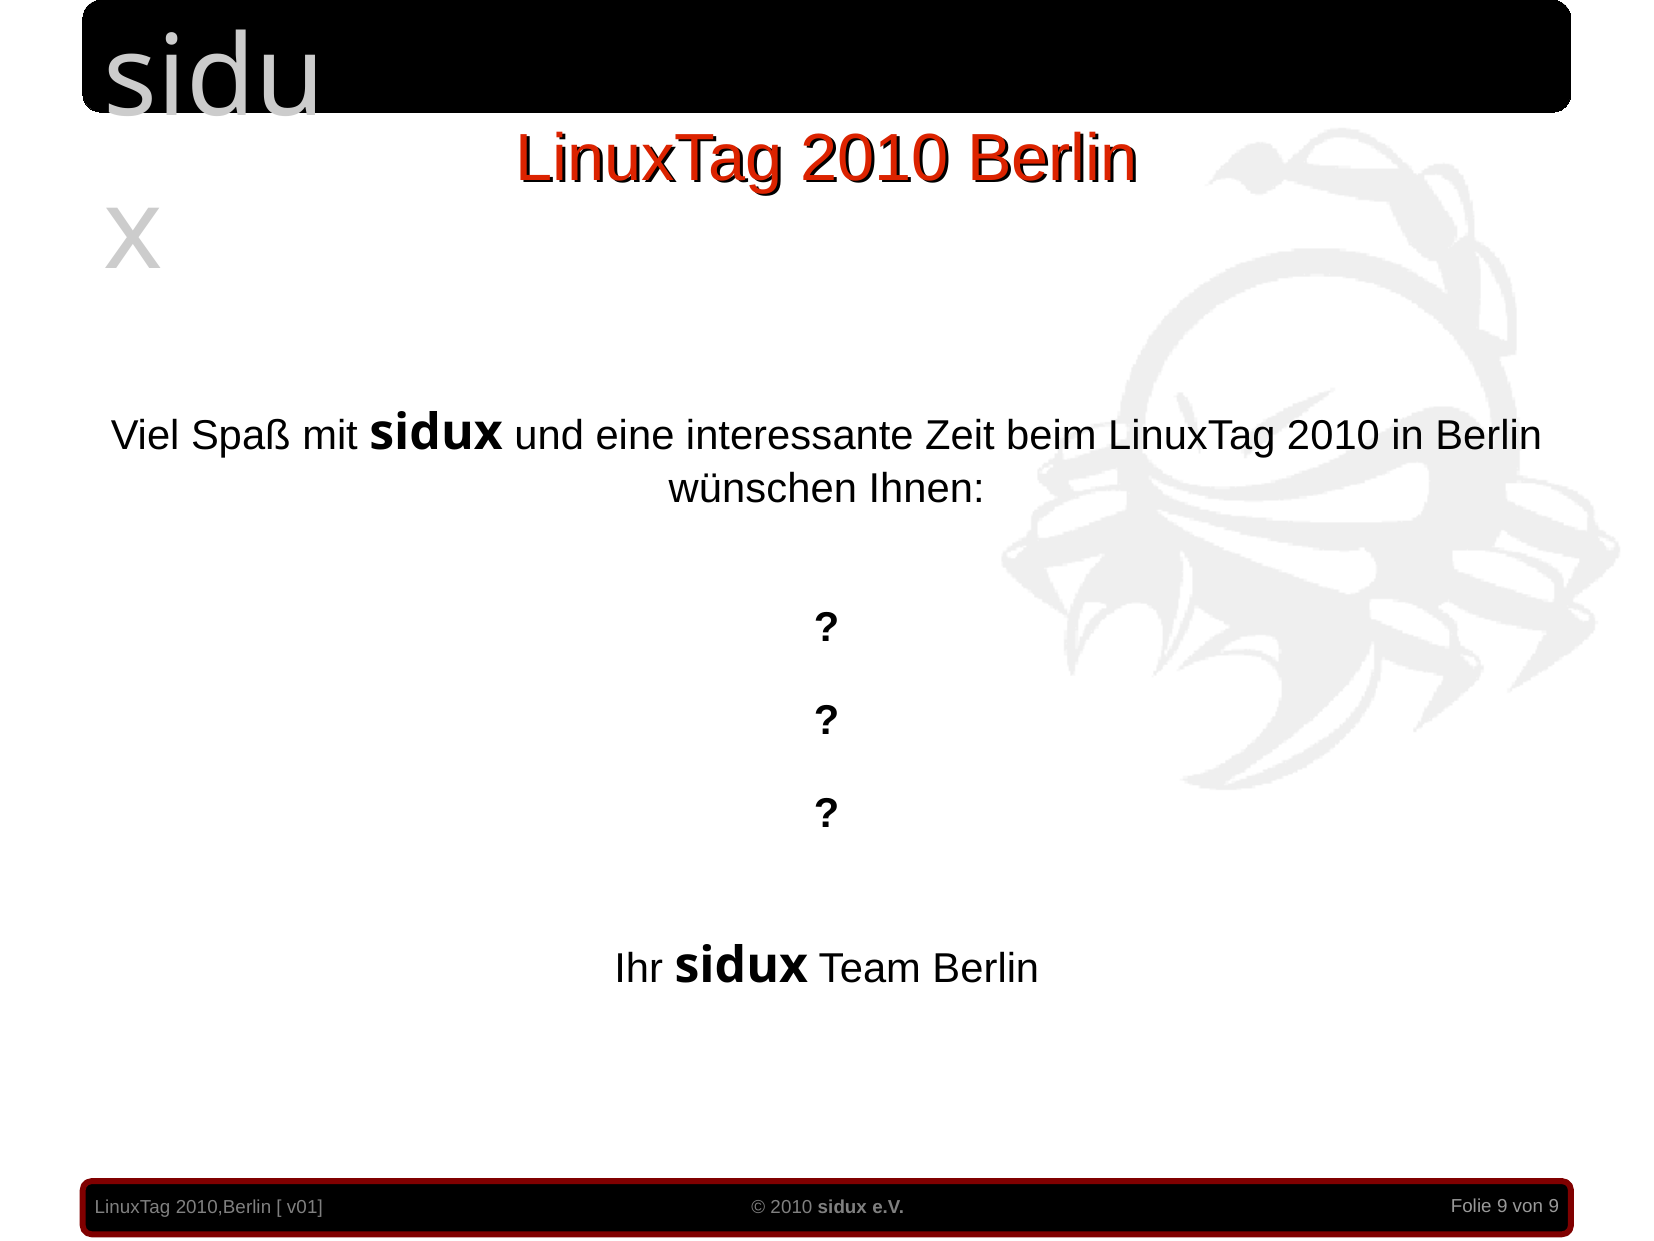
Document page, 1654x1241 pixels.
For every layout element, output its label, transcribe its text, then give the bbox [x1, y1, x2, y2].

text_box Viel Spaß mit sidux und eine interessante Zeit beim LinuxTag 2010 in Berlin wünschen Ihnen: ? ? ? Ihr sidux Team Berlin [82, 224, 1571, 1170]
picture [997, 122, 1625, 798]
text_box LinuxTag 2010 Berlin [82, 112, 1571, 213]
